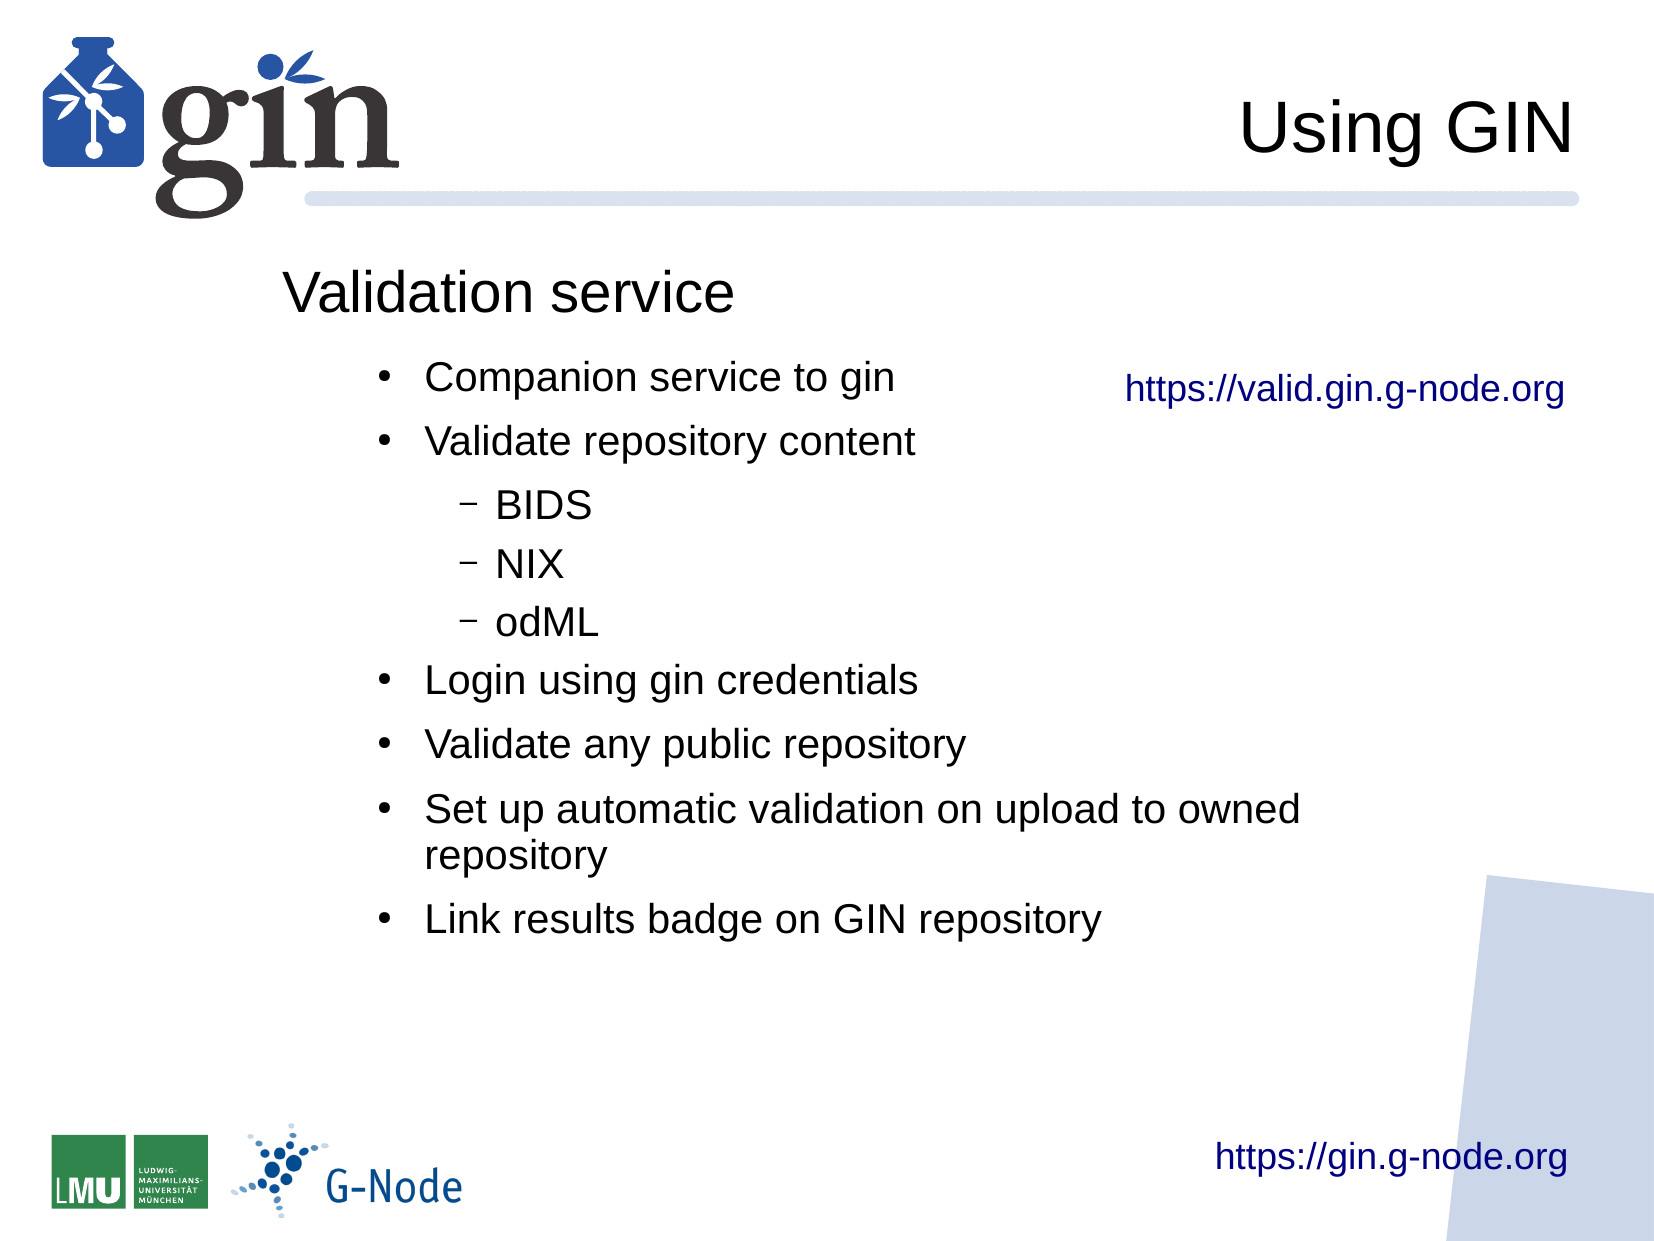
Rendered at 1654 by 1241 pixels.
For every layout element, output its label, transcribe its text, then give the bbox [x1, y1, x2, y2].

list Validation service Companion service to gin Validate repository content BIDS NIX odML Login using gin credentials Validate any public repository Set up automatic validation on upload to owned repository Link results badge on GIN repository [211, 259, 1355, 774]
picture [230, 1123, 467, 1219]
text_box Using GIN [87, 30, 1576, 226]
text_box https://gin.g-node.org [1200, 1128, 1625, 1186]
picture [33, 30, 409, 224]
text_box https://valid.gin.g-node.org [1110, 360, 1625, 421]
